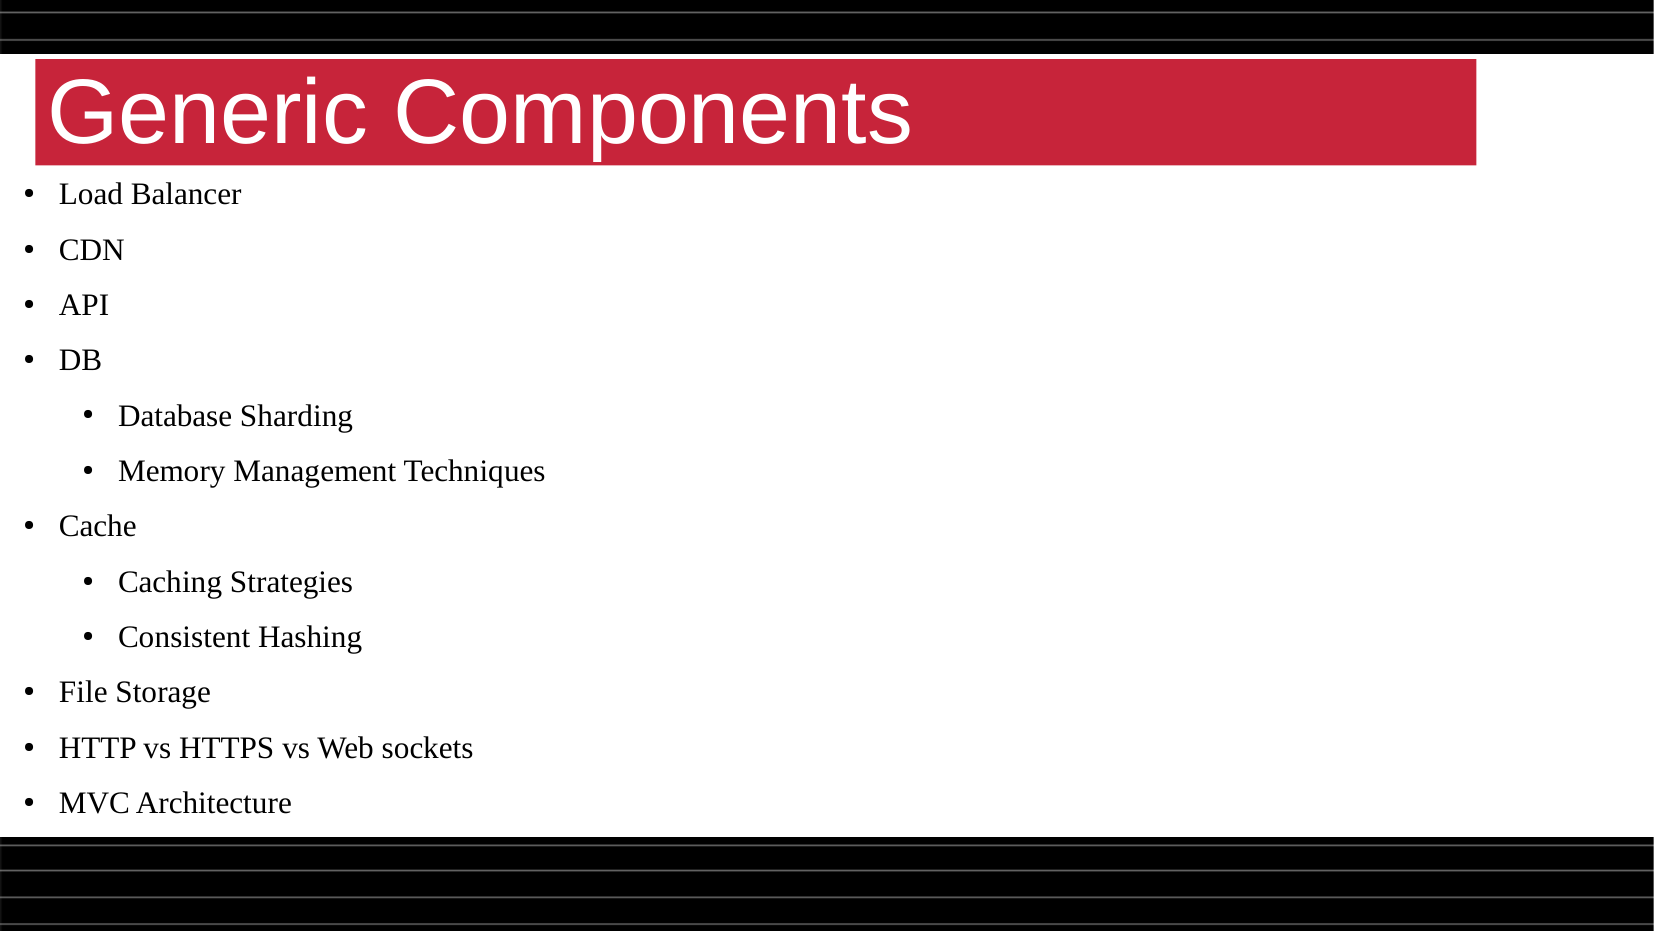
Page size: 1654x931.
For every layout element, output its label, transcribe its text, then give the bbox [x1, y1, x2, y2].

picture [0, 837, 1654, 931]
subtitle Load Balancer CDN API DB Database Sharding Memory Management Techniques Cache Caching Strategies Consistent Hashing File Storage HTTP vs HTTPS vs Web sockets MVC Architecture [23, 177, 1583, 821]
picture [0, 0, 1654, 54]
title Generic Components [35, 59, 1477, 166]
